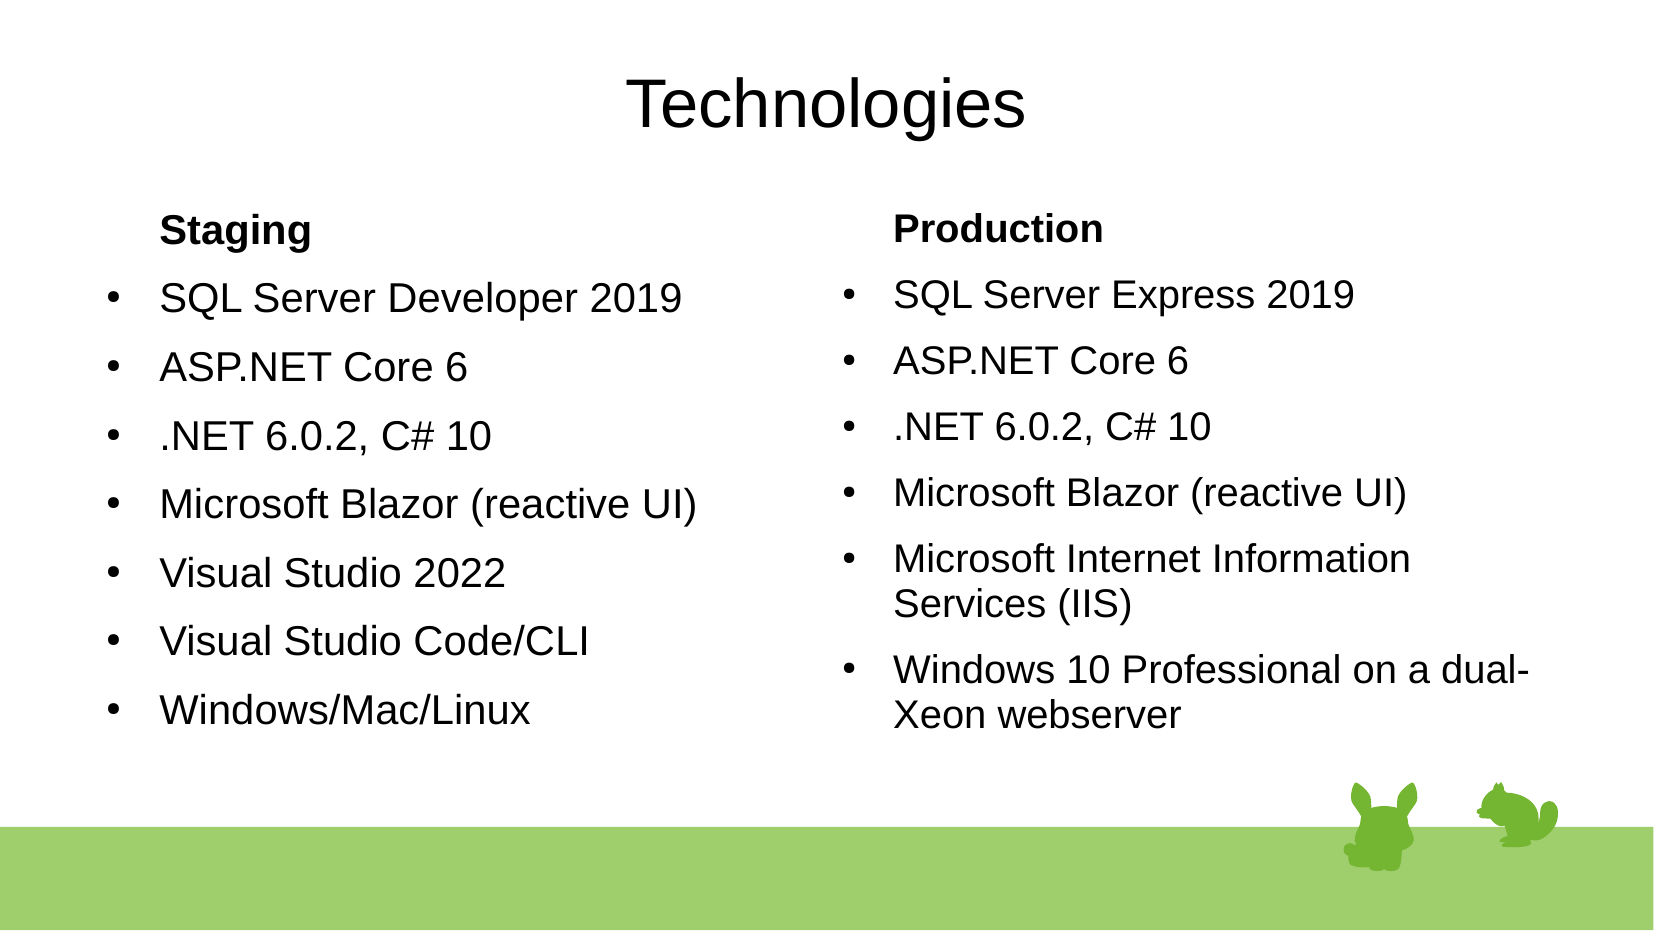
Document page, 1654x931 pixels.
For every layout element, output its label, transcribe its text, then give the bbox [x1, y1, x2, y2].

title Technologies [88, 29, 1565, 178]
list Production SQL Server Express 2019 ASP.NET Core 6 .NET 6.0.2, C# 10 Microsoft Blazor (reactive UI) Microsoft Internet Information Services (IIS) Windows 10 Professional on a dual-Xeon webserver [825, 206, 1562, 739]
list Staging SQL Server Developer 2019 ASP.NET Core 6 .NET 6.0.2, C# 10 Microsoft Blazor (reactive UI) Visual Studio 2022 Visual Studio Code/CLI Windows/Mac/Linux [88, 206, 825, 739]
